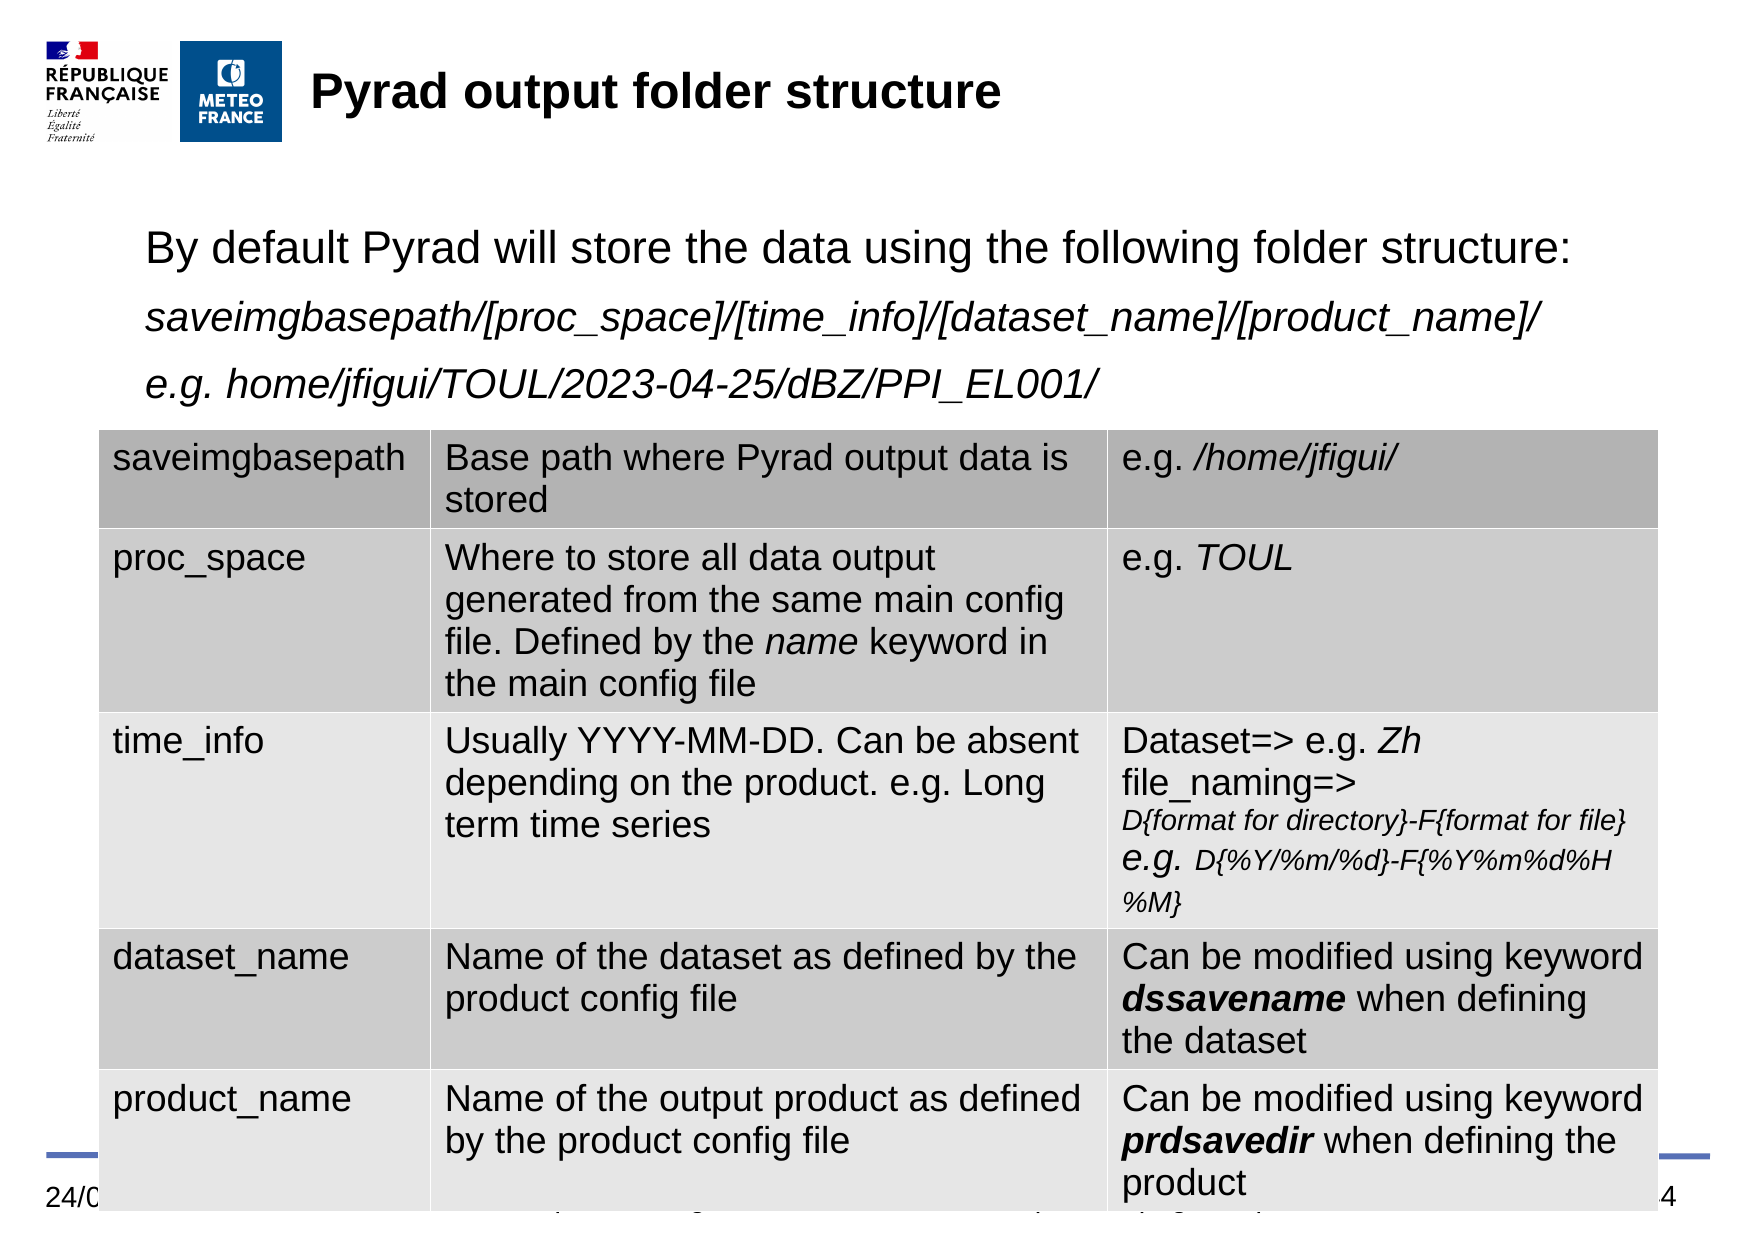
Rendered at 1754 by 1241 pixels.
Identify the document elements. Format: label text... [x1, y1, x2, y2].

table_cell Usually YYYY-MM-DD. Can be absent depending on the product. e.g. Long term time series [431, 713, 1107, 928]
table_cell dataset_name [99, 929, 430, 1069]
picture [180, 41, 282, 142]
table_cell time_info [99, 713, 430, 928]
table_cell Name of the output product as defined by the product config file [431, 1070, 1107, 1211]
title Pyrad output folder structure [310, 40, 1697, 142]
table_header e.g. /home/jfigui/ [1108, 430, 1658, 528]
table_cell Can be modified using keyword prdsavedir when defining the product [1108, 1070, 1658, 1211]
table_header Base path where Pyrad output data is stored [431, 430, 1107, 528]
picture [46, 41, 172, 142]
table_cell Name of the dataset as defined by the product config file [431, 929, 1107, 1069]
table_cell Can be modified using keyword dssavename when defining the dataset [1108, 929, 1658, 1069]
table_header saveimgbasepath [99, 430, 430, 528]
table_cell Dataset=> e.g. Zh file_naming=> D{format for directory}-F{format for file} e.g. D{%Y/%m/%d}-F{%Y%m%d%H%M} [1108, 713, 1658, 928]
list By default Pyrad will store the data using the following folder structure: saveimgbasepath/[proc_space]/[time_info]/[dataset_name]/[product_name]/ e.g. home/jfigui/TOUL/2023-04-25/dBZ/PPI_EL001/ [44, 222, 1712, 1118]
table_cell e.g. TOUL [1108, 529, 1658, 712]
table_cell Where to store all data output generated from the same main config file. Defined by the name keyword in the main config file [431, 529, 1107, 712]
table_cell product_name [99, 1070, 430, 1211]
table_cell proc_space [99, 529, 430, 712]
